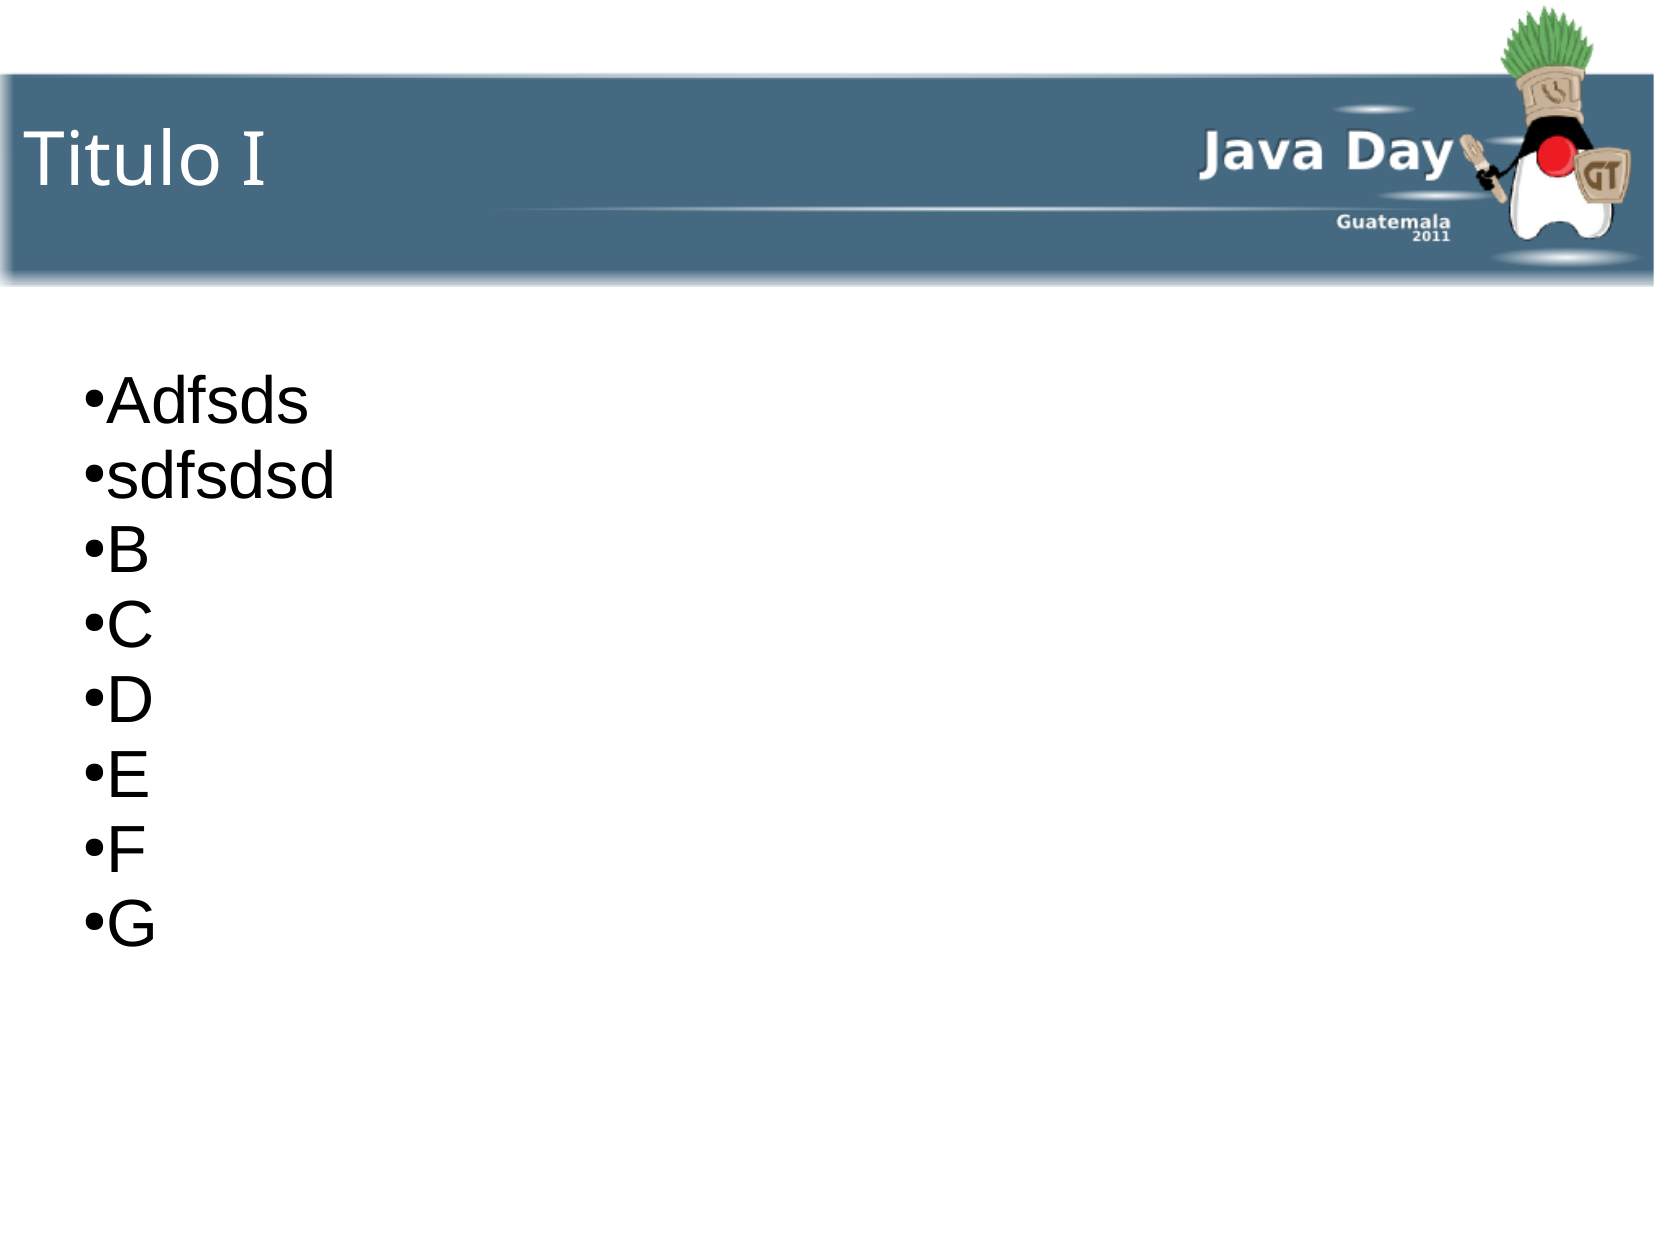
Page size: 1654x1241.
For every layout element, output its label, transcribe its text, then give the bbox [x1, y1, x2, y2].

subtitle Adfsds sdfsdsd B C D E F G [82, 290, 1571, 1109]
title Titulo I [23, 52, 1512, 260]
picture [0, 3, 1654, 287]
